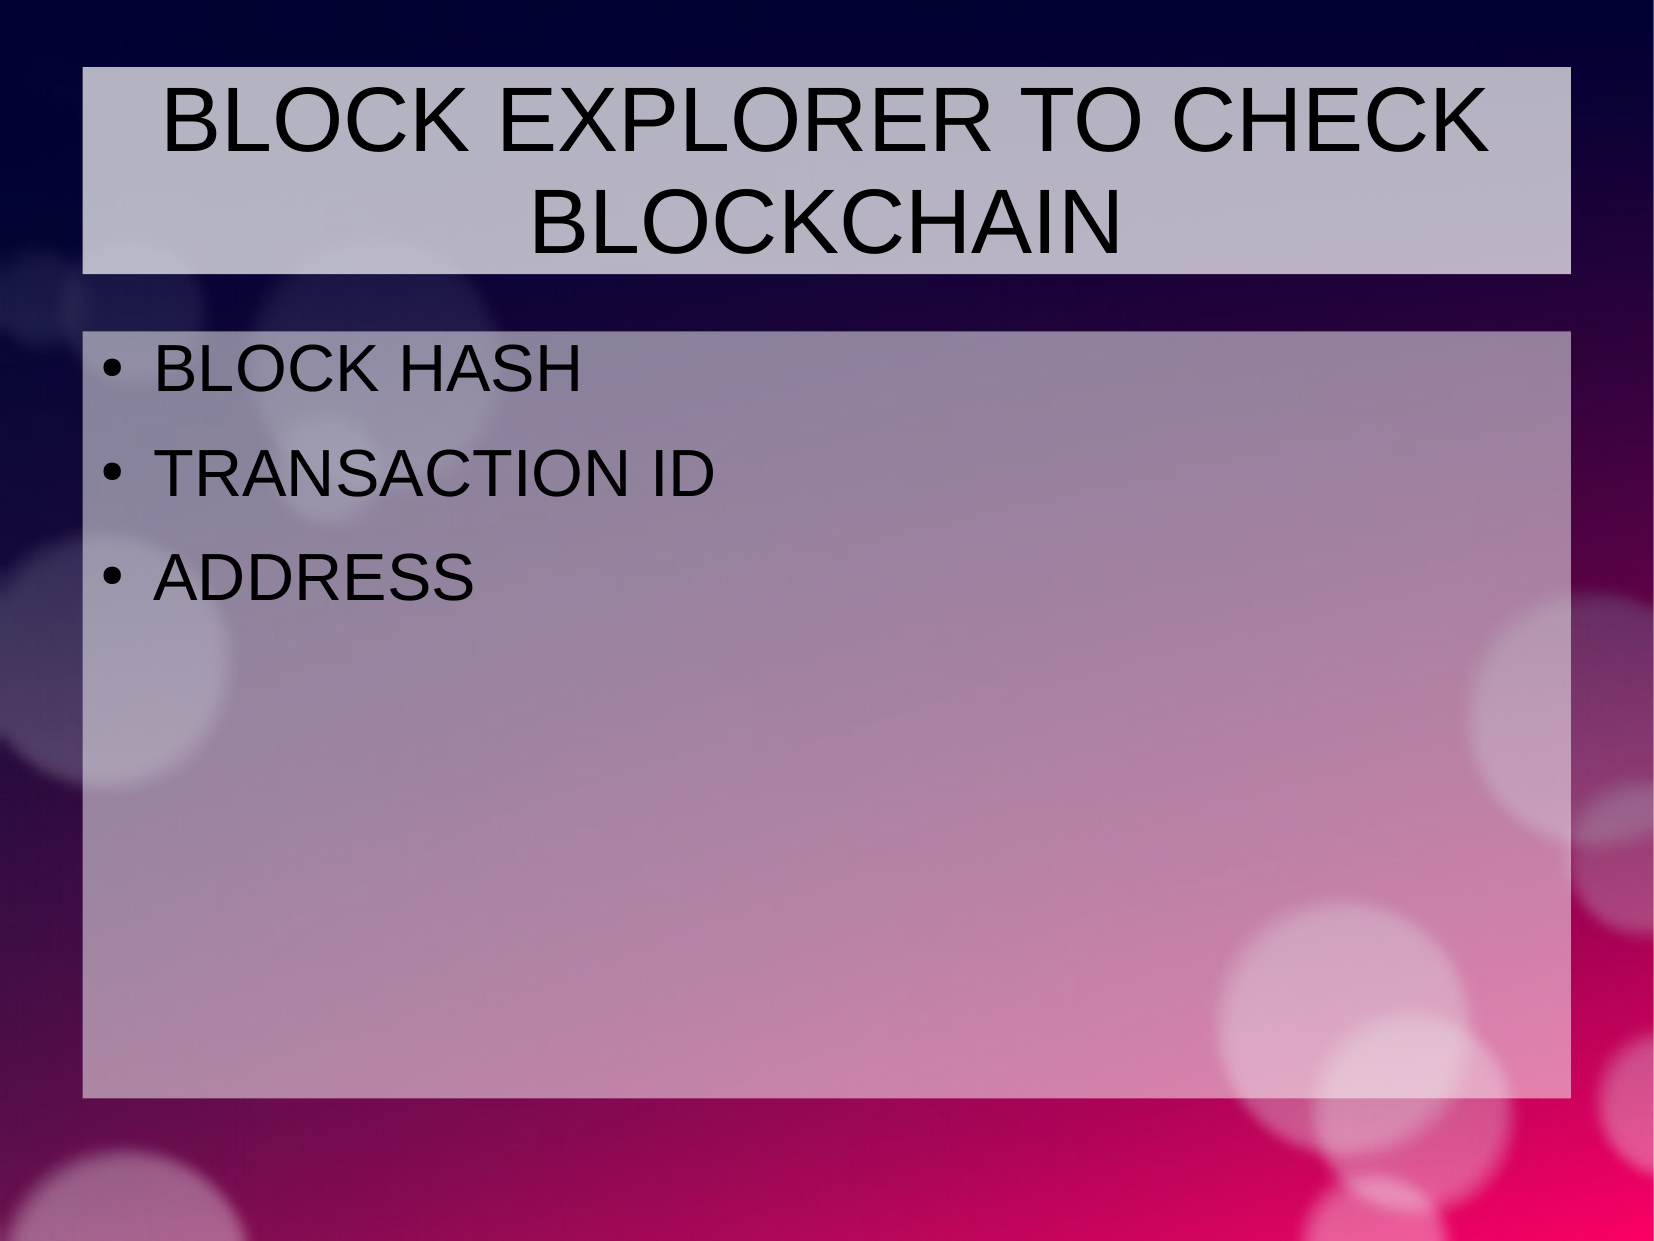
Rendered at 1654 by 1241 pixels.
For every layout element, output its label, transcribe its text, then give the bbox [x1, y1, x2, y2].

picture [0, 0, 1654, 1241]
title BLOCK EXPLORER TO CHECK BLOCKCHAIN [82, 67, 1571, 275]
list BLOCK HASH TRANSACTION ID ADDRESS [82, 331, 1571, 1099]
